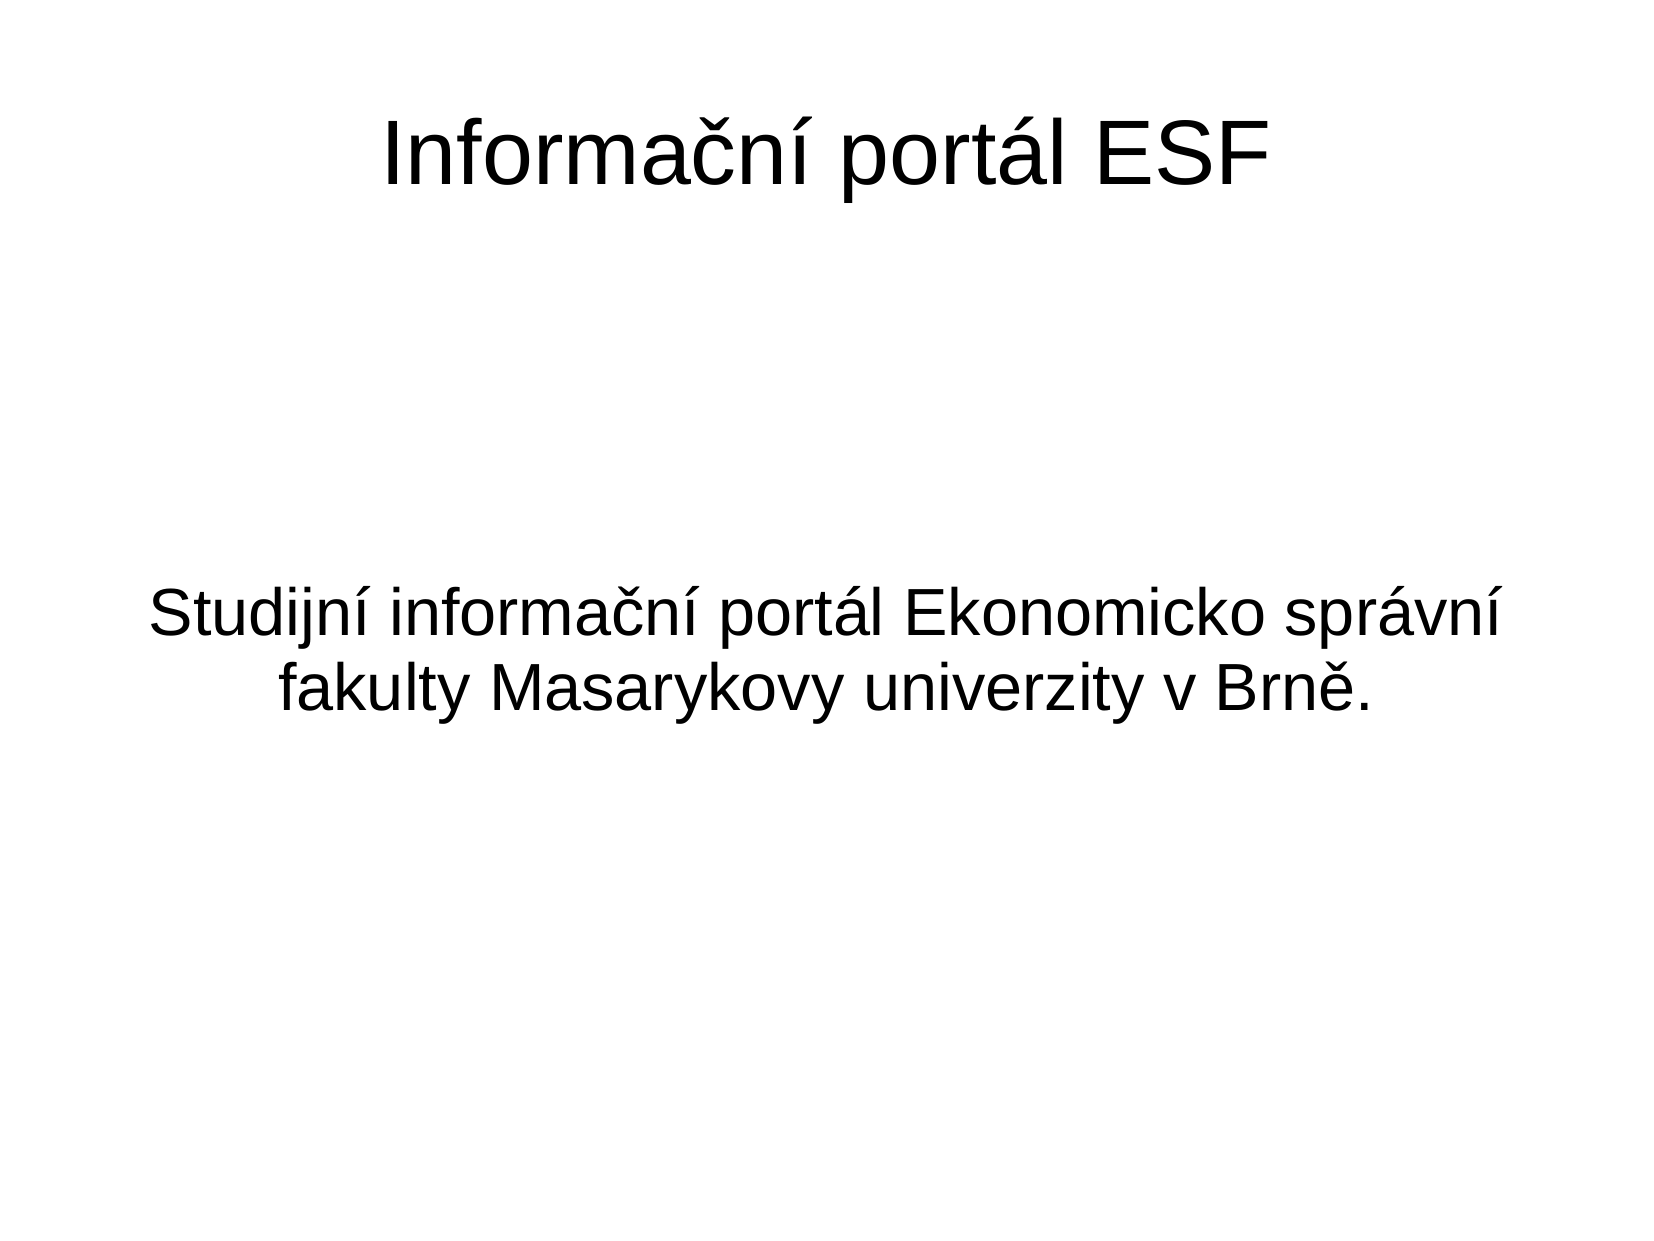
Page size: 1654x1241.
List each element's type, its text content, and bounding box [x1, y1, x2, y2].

subtitle Studijní informační portál Ekonomicko správní fakulty Masarykovy univerzity v Brně. [82, 290, 1571, 1010]
title Informační portál ESF [82, 49, 1571, 257]
